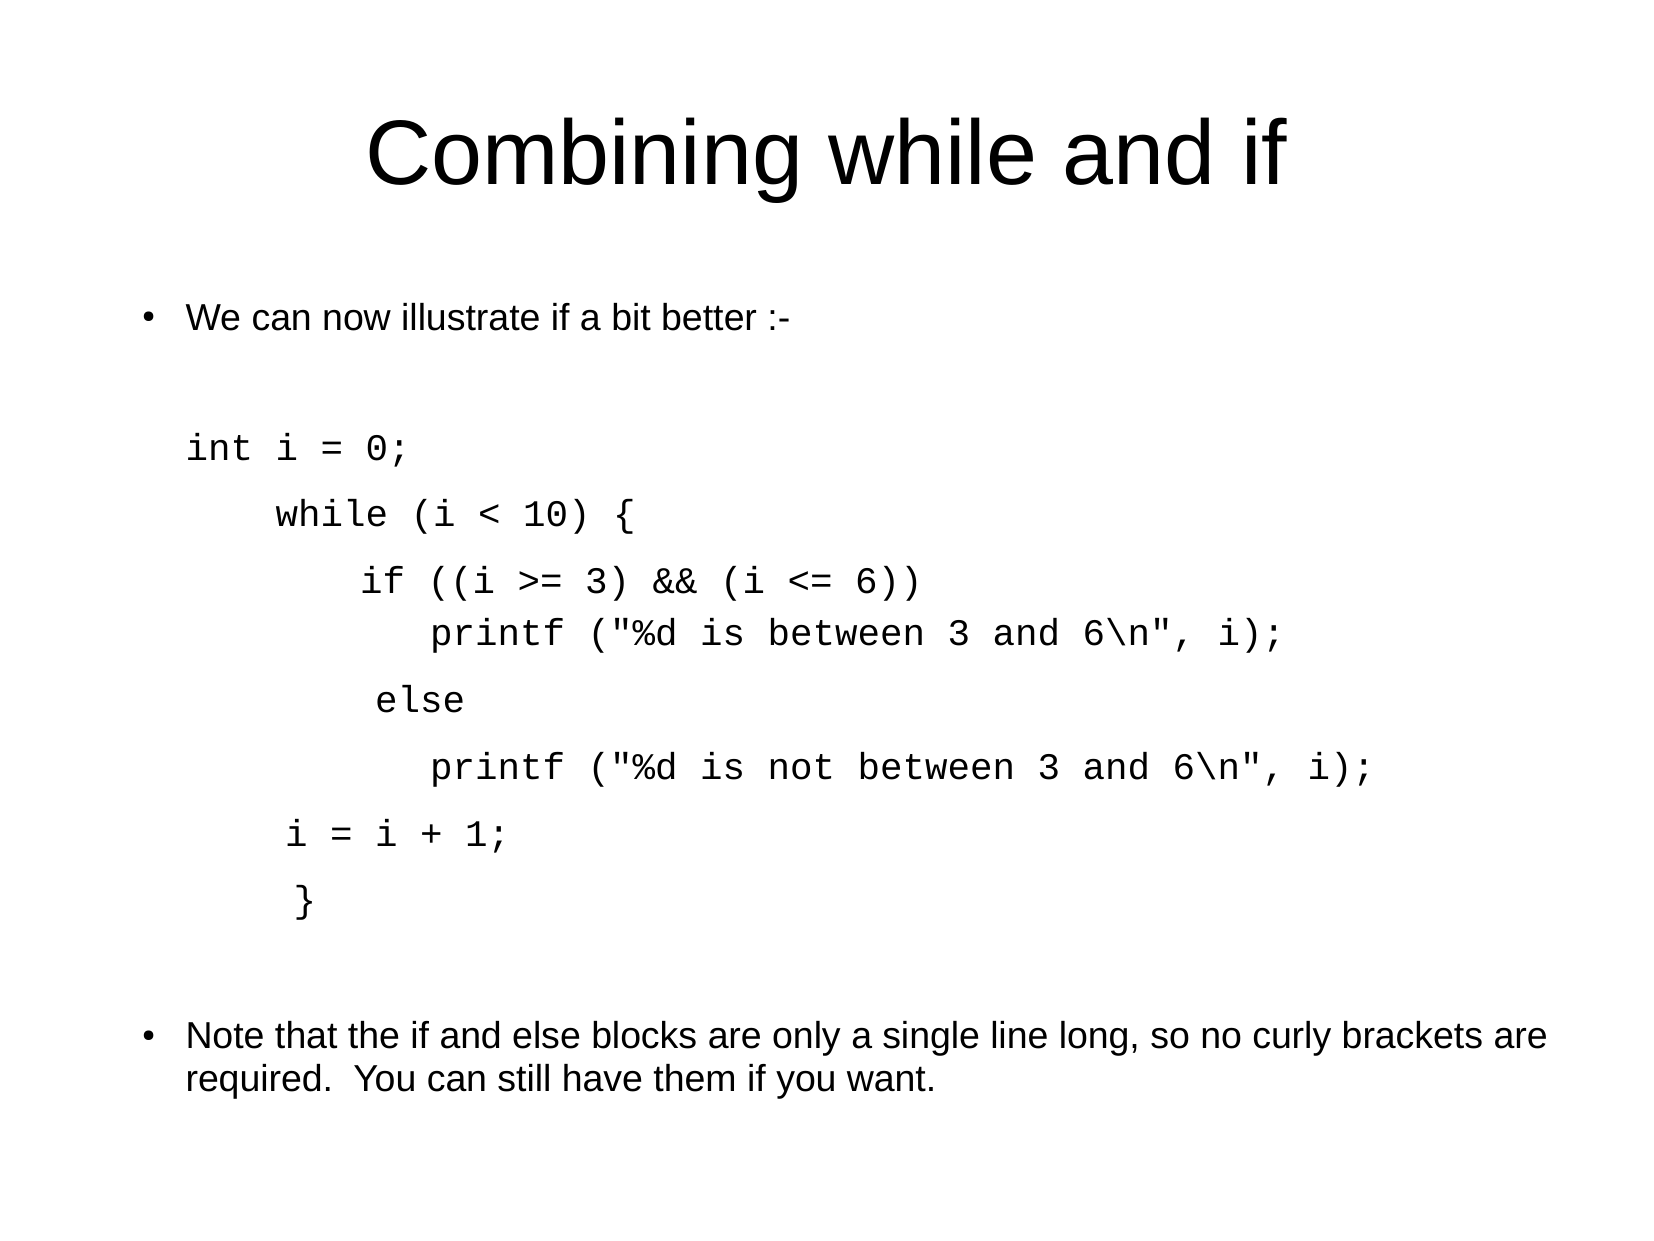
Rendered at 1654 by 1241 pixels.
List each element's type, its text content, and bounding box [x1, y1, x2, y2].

title Combining while and if [82, 49, 1571, 257]
list We can now illustrate if a bit better :- int i = 0; while (i < 10) { if ((i >= 3) && (i <= 6)) printf ("%d is between 3 and 6\n", i); else printf ("%d is not between 3 and 6\n", i); i = i + 1; } Note that the if and else blocks are only a single line long, so no curly brackets are required. You can still have them if you want. [127, 296, 1583, 1170]
